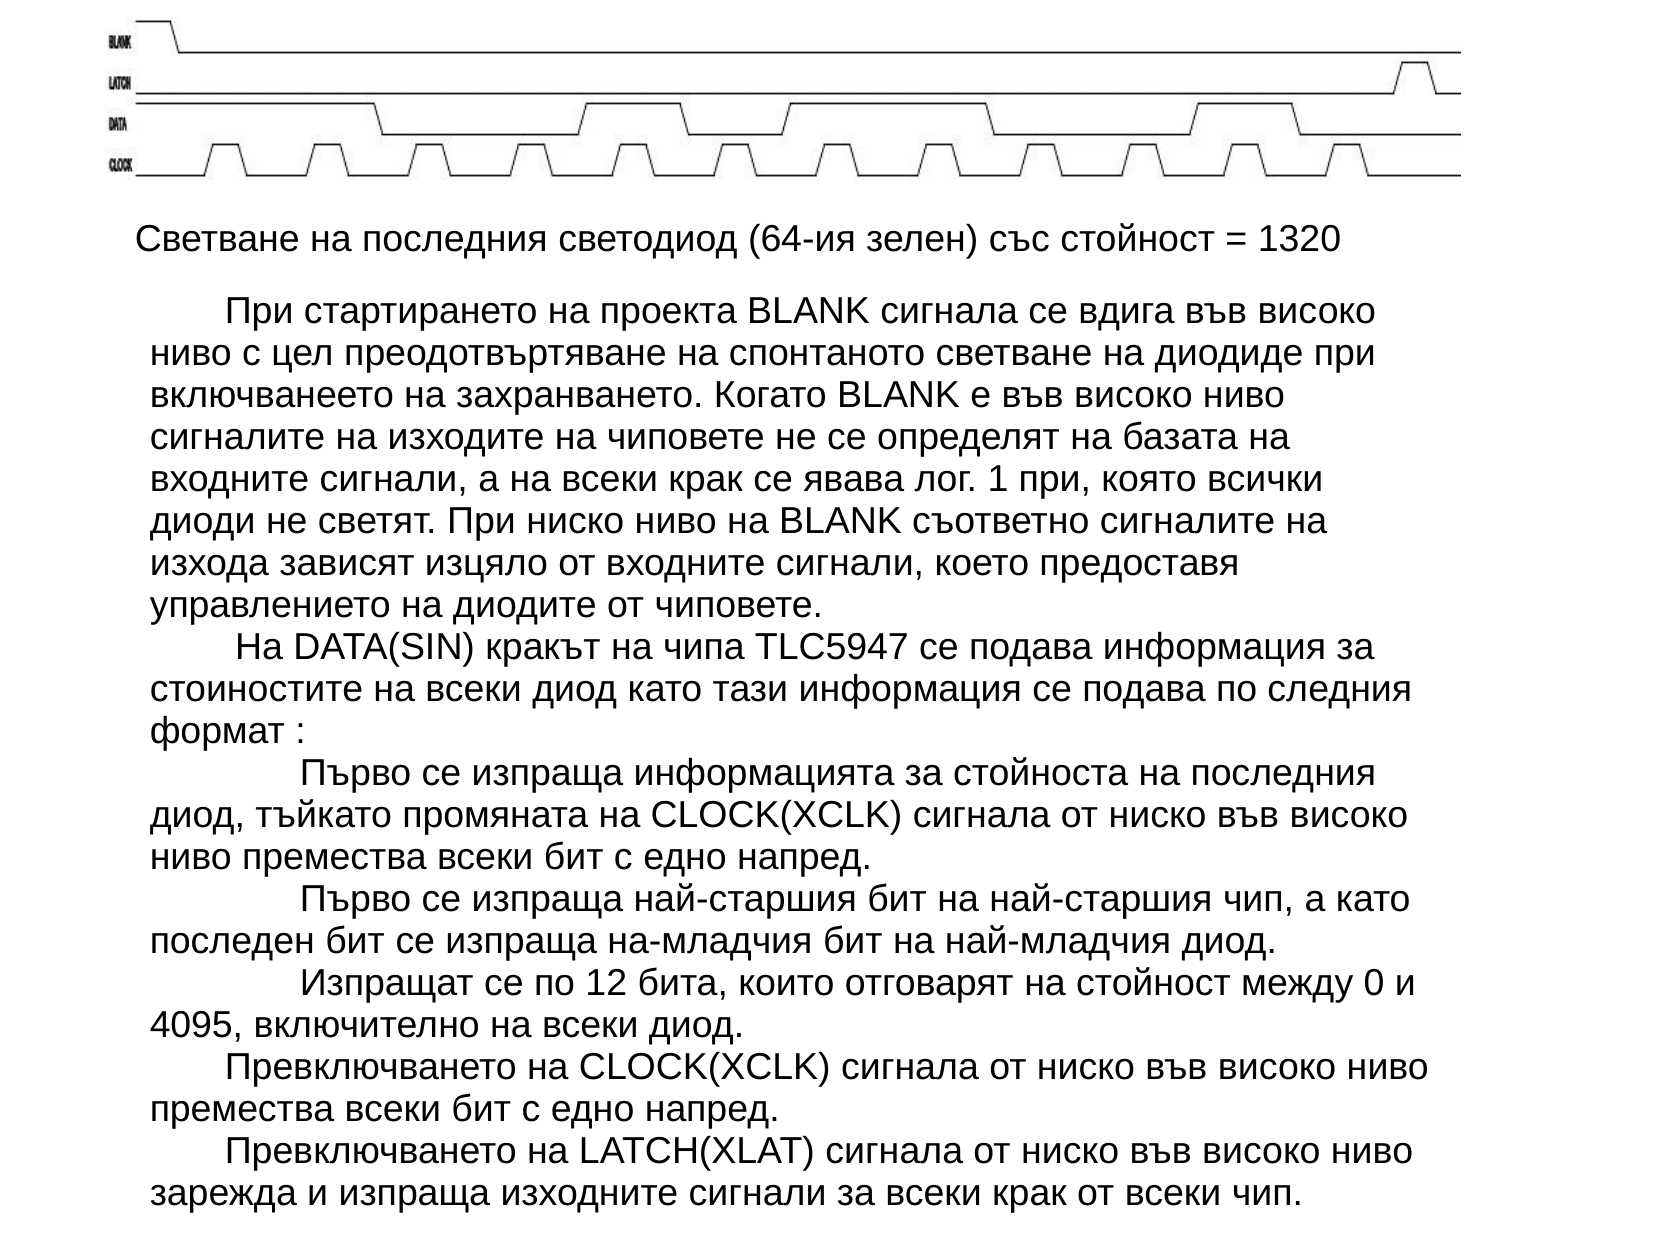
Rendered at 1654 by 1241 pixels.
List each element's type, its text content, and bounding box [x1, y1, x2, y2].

text_box При стартирането на проекта BLANK сигнала се вдига във високо ниво с цел преодотвъртяване на спонтаното светване на диодиде при включванеето на захранването. Когато BLANK е във високо ниво сигналите на изходите на чиповете не се определят на базата на входните сигнали, а на всеки крак се явава лог. 1 при, която всички диоди не светят. При ниско ниво на BLANK съответно сигналите на изхода зависят изцяло от входните сигнали, което предоставя управлението на диодите от чиповете. На DATA(SIN) кракът на чипа TLC5947 се подава информация за стоиностите на всеки диод като тази информация се подава по следния формат : Първо се изпраща информацията за стойноста на последния диод, тъйкато промяната на CLOCK(XCLK) сигнала от ниско във високо ниво премества всеки бит с едно напред. Първо се изпраща най-старшия бит на най-старшия чип, а като последен бит се изпраща на-младчия бит на най-младчия диод. Изпращат се по 12 бита, които отговарят на стойност между 0 и 4095, включително на всеки диод. Превключването на CLOCK(XCLK) сигнала от ниско във високо ниво премества всеки бит с едно напред. Превключването на LATCH(XLAT) сигнала от ниско във високо ниво зарежда и изпраща изходните сигнали за всеки крак от всеки чип. [135, 282, 1456, 1241]
text_box Светване на последния светодиод (64-ия зелен) със стойност = 1320 [120, 210, 1531, 267]
picture [105, 16, 1461, 181]
